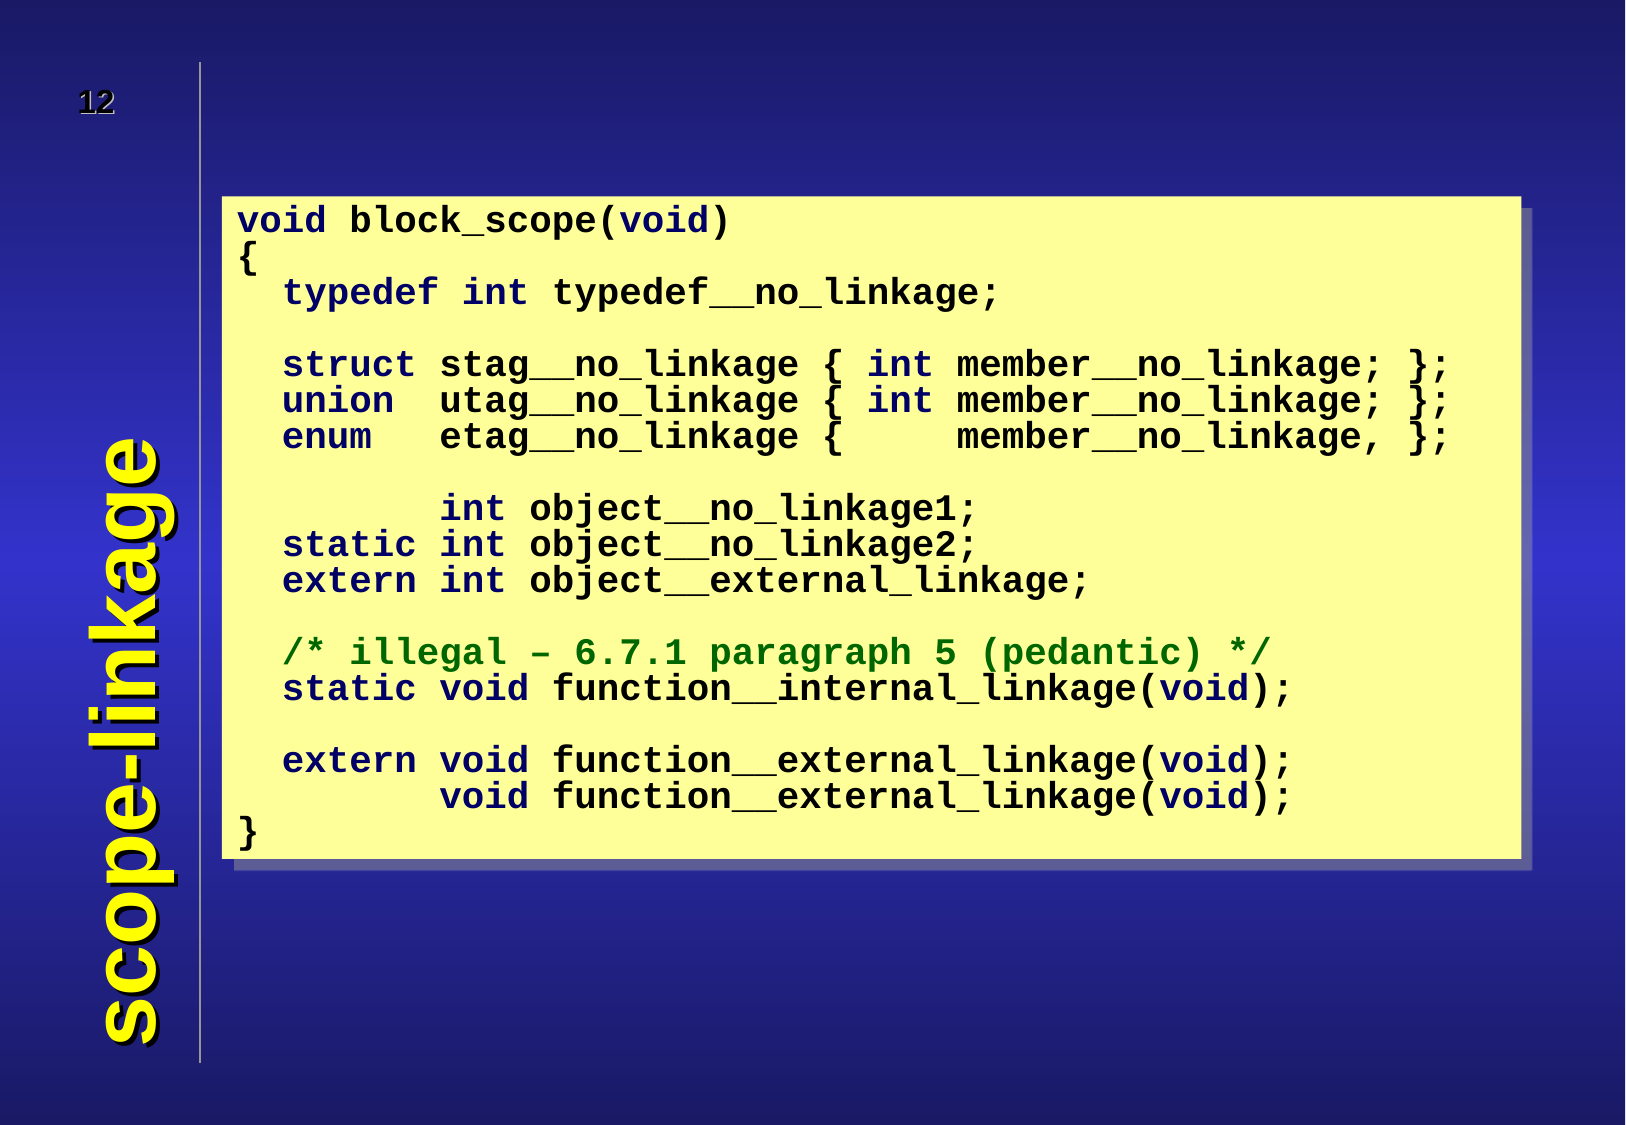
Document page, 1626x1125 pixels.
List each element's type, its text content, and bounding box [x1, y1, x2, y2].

title scope-linkage [50, 187, 188, 1063]
text_box void block_scope(void) { typedef int typedef__no_linkage; struct stag__no_linkage { int member__no_linkage; }; union utag__no_linkage { int member__no_linkage; }; enum etag__no_linkage { member__no_linkage, }; int object__no_linkage1; static int object__no_linkage2; extern int object__external_linkage; /* illegal – 6.7.1 paragraph 5 (pedantic) */ static void function__internal_linkage(void); extern void function__external_linkage(void); void function__external_linkage(void); } [221, 196, 1522, 859]
